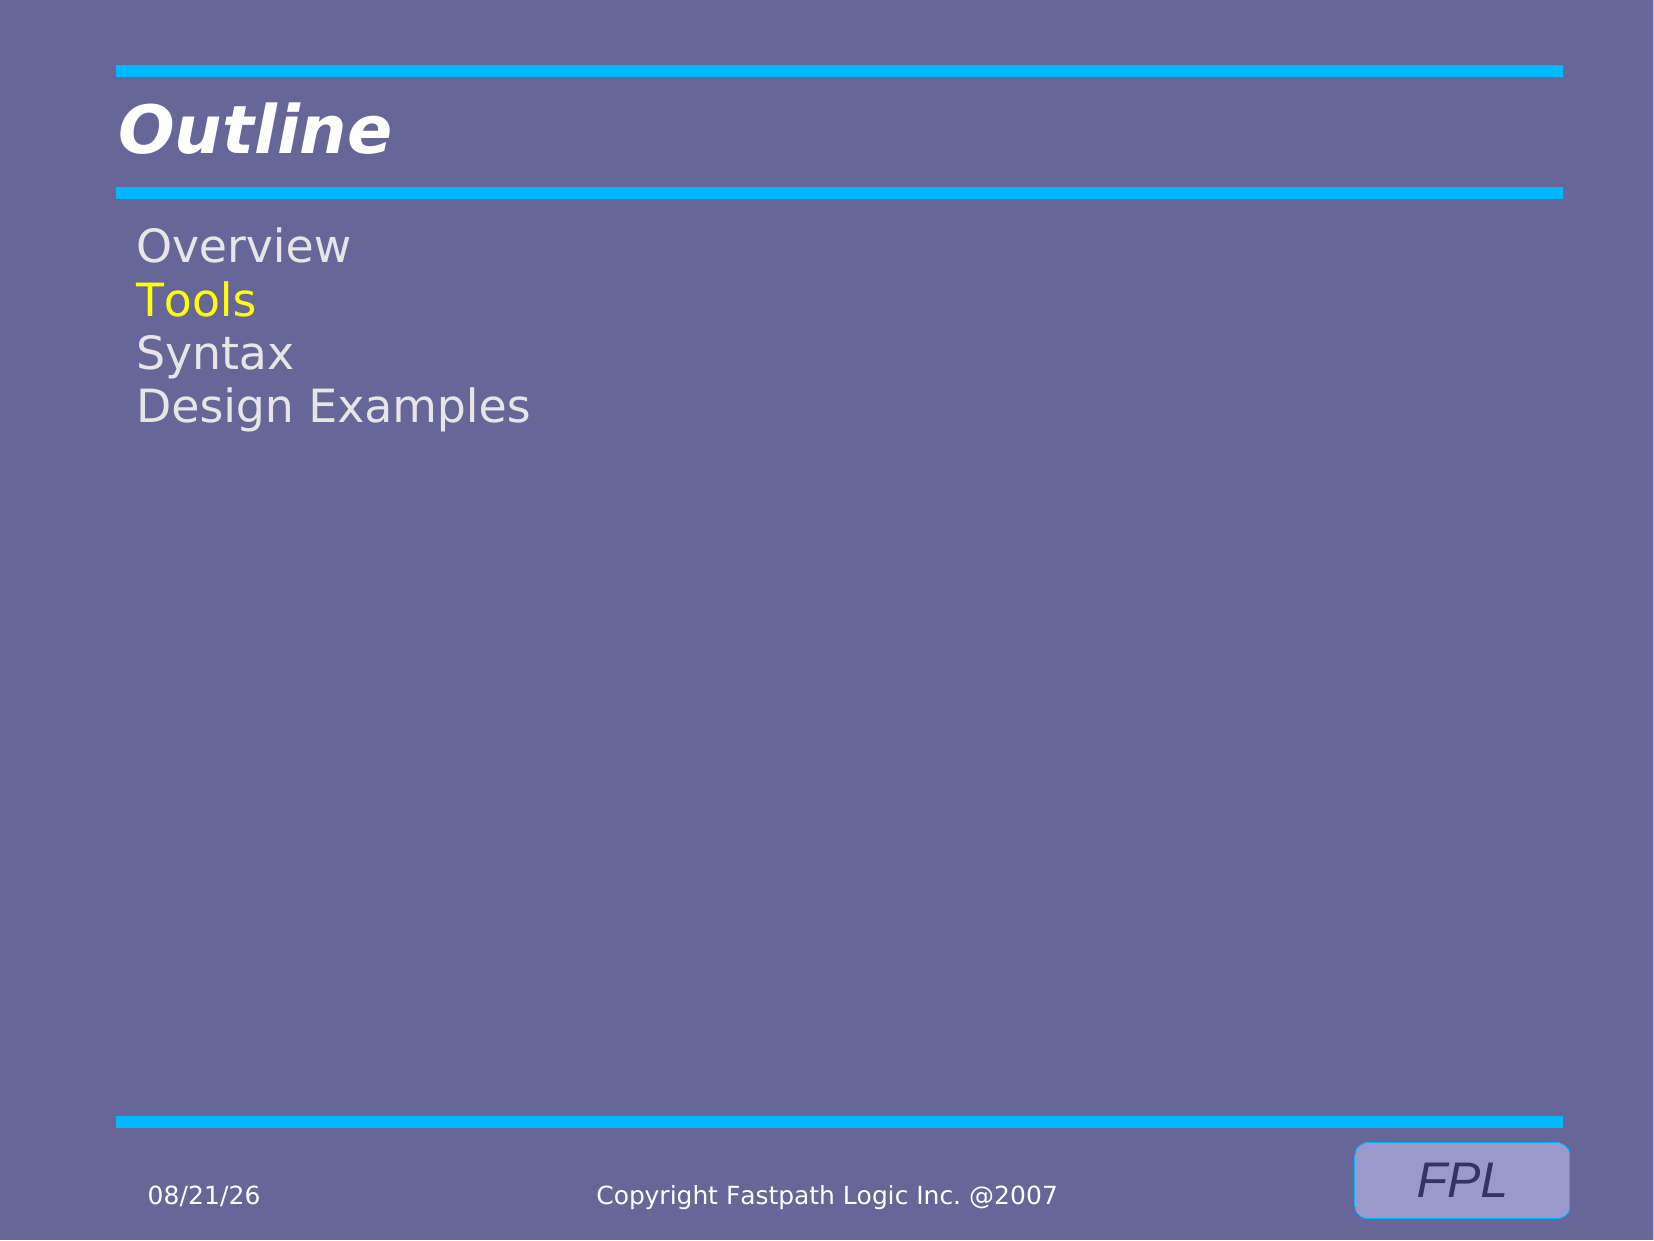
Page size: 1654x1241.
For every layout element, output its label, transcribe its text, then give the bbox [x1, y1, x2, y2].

title Outline [118, 41, 1531, 219]
list Overview Tools Syntax Design Examples [121, 220, 1561, 1133]
